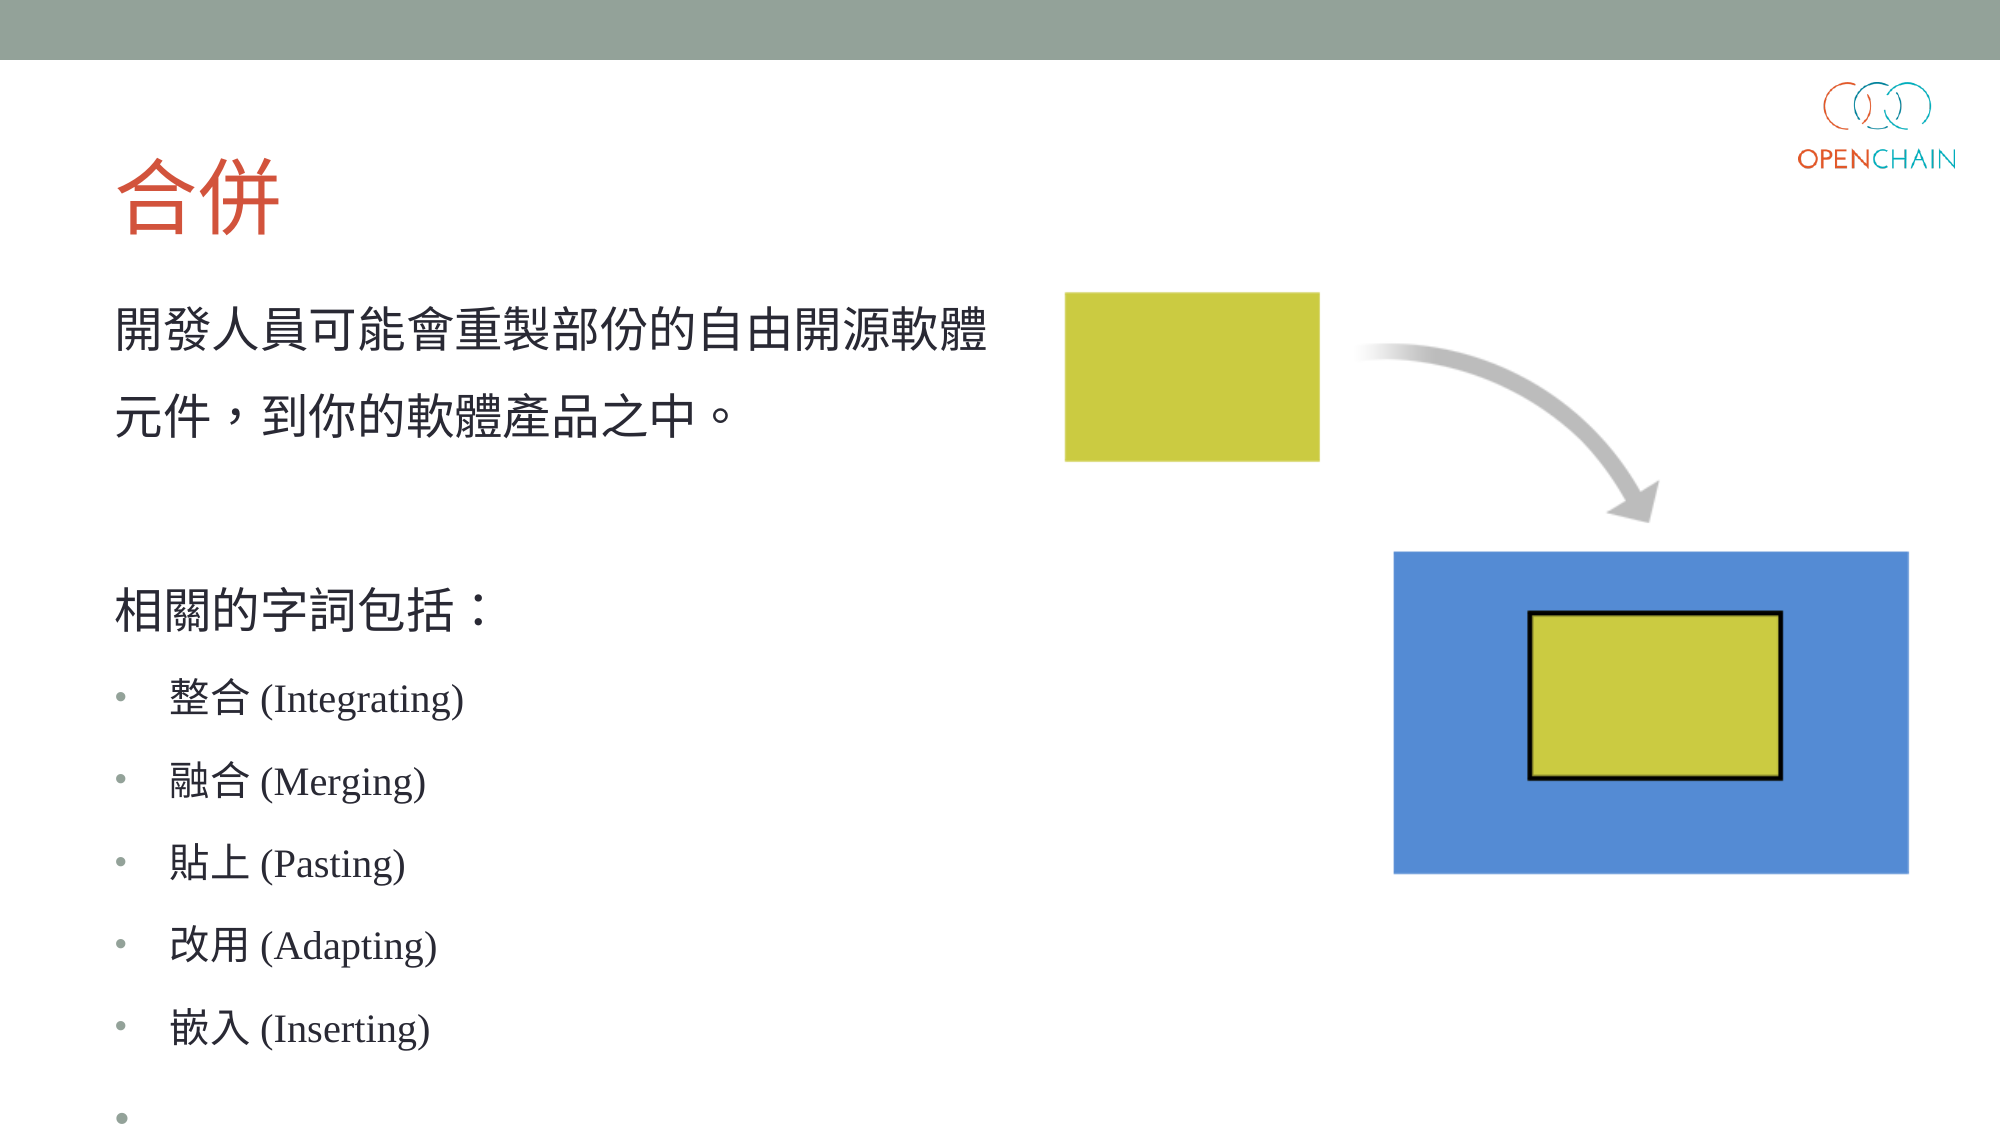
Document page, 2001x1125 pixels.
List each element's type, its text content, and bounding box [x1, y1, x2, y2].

title 合併 [99, 87, 1900, 251]
list 開發人員可能會重製部份的自由開源軟體元件，到你的軟體產品之中。 相關的字詞包括： 整合(Integrating) 融合(Merging) 貼上(Pasting) 改用(Adapting) 嵌入(Inserting) [99, 262, 1026, 1063]
picture [873, 225, 2000, 928]
